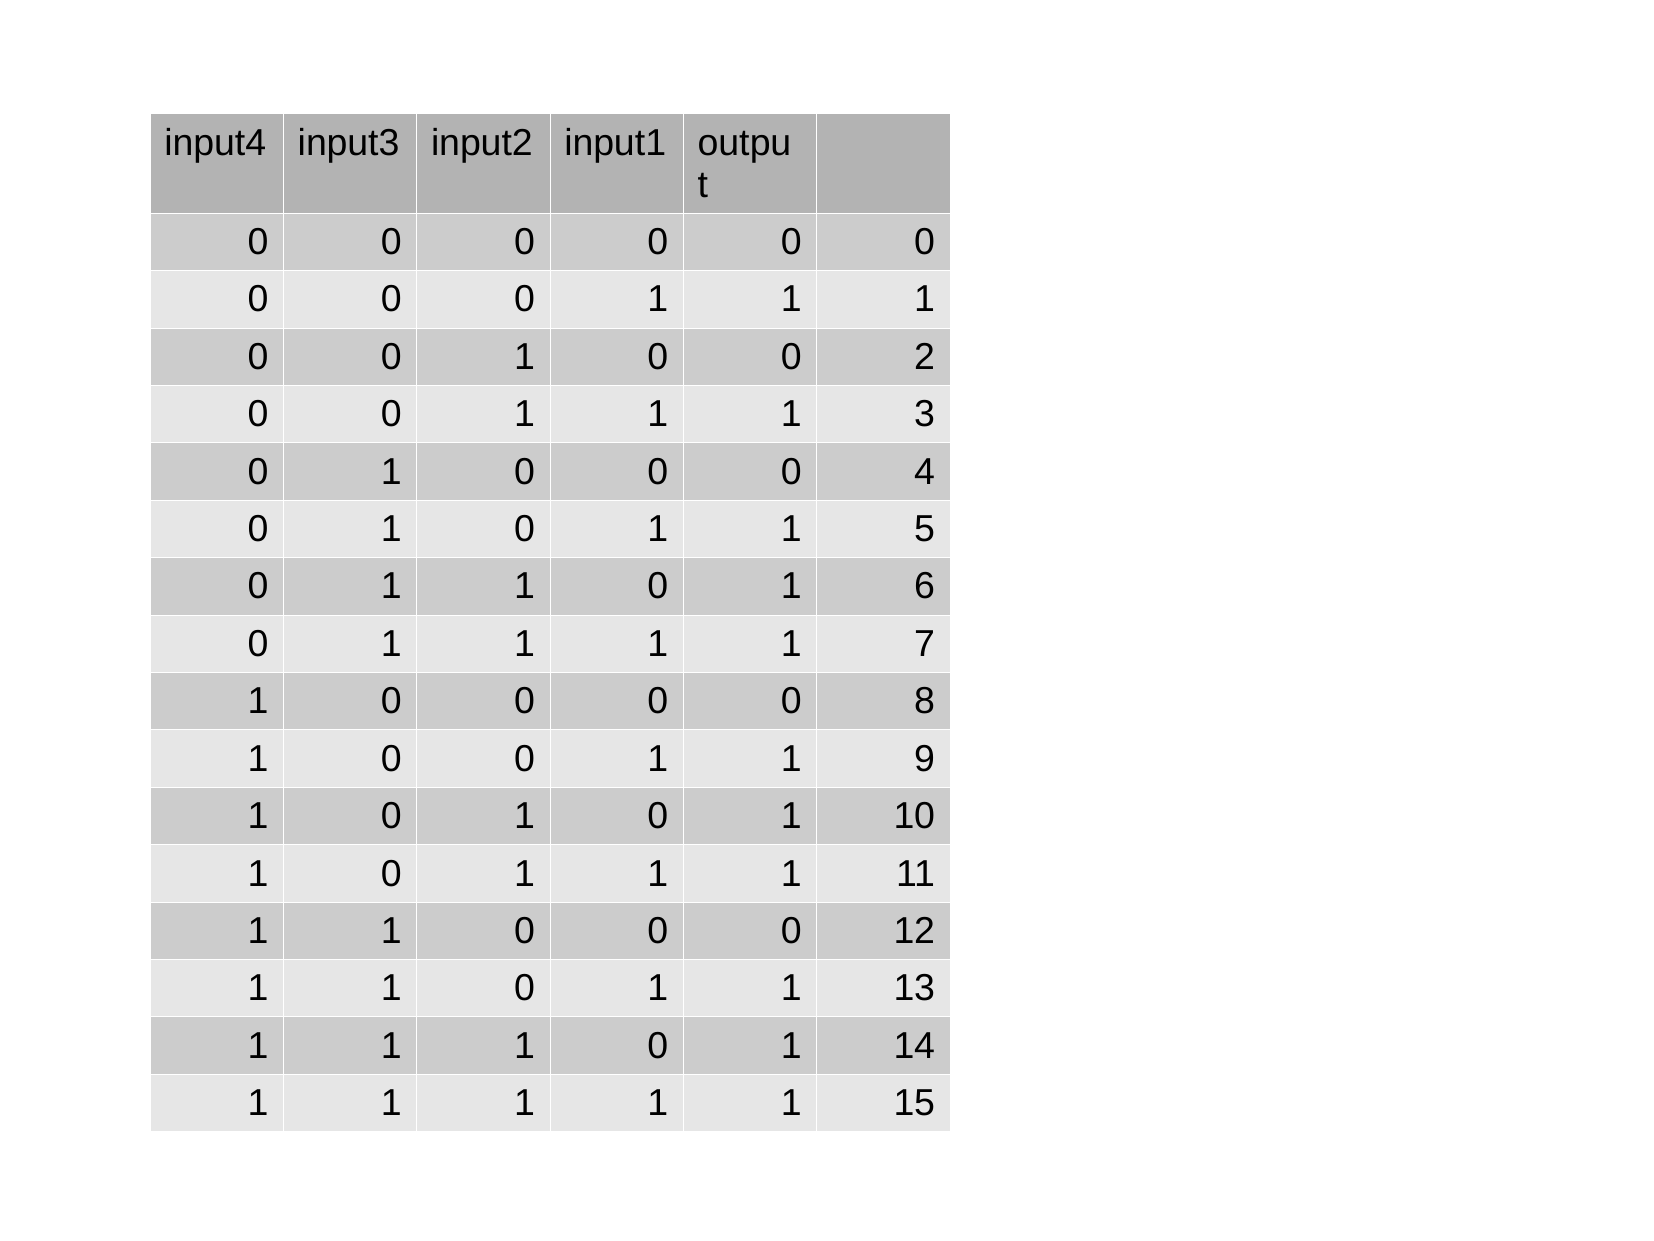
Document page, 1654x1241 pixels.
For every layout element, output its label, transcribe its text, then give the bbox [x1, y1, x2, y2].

table_cell 1 [551, 616, 683, 672]
table_cell 0 [284, 214, 416, 270]
table_cell 1 [417, 386, 550, 442]
table_cell 1 [684, 1075, 816, 1131]
table_cell 1 [684, 558, 816, 615]
table_cell 0 [284, 329, 416, 385]
table_cell 0 [684, 673, 816, 729]
table_cell 1 [684, 386, 816, 442]
table_header input1 [551, 114, 683, 213]
table_cell 1 [284, 903, 416, 959]
table_header input2 [417, 114, 550, 213]
table_cell 4 [817, 443, 950, 500]
table_header input3 [284, 114, 416, 213]
table_cell 1 [151, 1017, 283, 1074]
table_cell 1 [151, 788, 283, 844]
table_cell 0 [417, 960, 550, 1016]
table_cell 0 [551, 1017, 683, 1074]
table_header [817, 114, 950, 213]
table_cell 10 [817, 788, 950, 844]
table_cell 0 [284, 386, 416, 442]
table_cell 0 [684, 903, 816, 959]
table_header output [684, 114, 816, 213]
table_cell 1 [151, 1075, 283, 1131]
table_cell 0 [417, 903, 550, 959]
table_cell 0 [284, 845, 416, 902]
table_cell 2 [817, 329, 950, 385]
table_cell 1 [551, 730, 683, 787]
table_cell 1 [284, 1017, 416, 1074]
table_cell 0 [417, 501, 550, 557]
table_cell 1 [551, 271, 683, 328]
table_cell 1 [817, 271, 950, 328]
table_cell 1 [417, 616, 550, 672]
table_cell 0 [684, 214, 816, 270]
table_cell 0 [417, 673, 550, 729]
table_cell 0 [284, 271, 416, 328]
table_cell 1 [684, 501, 816, 557]
table_cell 1 [551, 960, 683, 1016]
table_cell 1 [551, 386, 683, 442]
table_cell 0 [151, 501, 283, 557]
table_cell 1 [151, 730, 283, 787]
table_cell 0 [684, 329, 816, 385]
table_cell 0 [151, 616, 283, 672]
table_cell 0 [284, 673, 416, 729]
table_cell 1 [151, 673, 283, 729]
table_cell 11 [817, 845, 950, 902]
table_cell 0 [417, 730, 550, 787]
table_cell 0 [151, 558, 283, 615]
table_cell 0 [417, 214, 550, 270]
table_cell 5 [817, 501, 950, 557]
table_cell 1 [284, 1075, 416, 1131]
table_cell 1 [684, 616, 816, 672]
table_cell 1 [684, 730, 816, 787]
table_cell 14 [817, 1017, 950, 1074]
table_cell 1 [684, 271, 816, 328]
table_cell 0 [151, 443, 283, 500]
table_cell 0 [551, 214, 683, 270]
table_cell 0 [417, 271, 550, 328]
table_cell 1 [284, 501, 416, 557]
table_header input4 [151, 114, 283, 213]
table_cell 1 [684, 788, 816, 844]
table_cell 13 [817, 960, 950, 1016]
table_cell 8 [817, 673, 950, 729]
table_cell 0 [151, 386, 283, 442]
table_cell 0 [151, 271, 283, 328]
table_cell 1 [417, 845, 550, 902]
table_cell 1 [417, 788, 550, 844]
table_cell 1 [284, 616, 416, 672]
table_cell 1 [417, 329, 550, 385]
table_cell 1 [417, 558, 550, 615]
table_cell 0 [551, 673, 683, 729]
table_cell 1 [151, 960, 283, 1016]
table_cell 15 [817, 1075, 950, 1131]
table_cell 0 [551, 903, 683, 959]
table_cell 0 [551, 329, 683, 385]
table_cell 1 [684, 845, 816, 902]
table_cell 7 [817, 616, 950, 672]
table_cell 9 [817, 730, 950, 787]
table_cell 3 [817, 386, 950, 442]
table_cell 6 [817, 558, 950, 615]
table_cell 0 [551, 788, 683, 844]
table_cell 1 [284, 960, 416, 1016]
table_cell 1 [684, 960, 816, 1016]
table_cell 1 [551, 501, 683, 557]
table_cell 0 [151, 329, 283, 385]
table_cell 0 [284, 788, 416, 844]
table_cell 1 [284, 558, 416, 615]
table_cell 1 [151, 903, 283, 959]
table_cell 0 [817, 214, 950, 270]
table_cell 1 [417, 1017, 550, 1074]
table_cell 1 [551, 1075, 683, 1131]
table_cell 1 [284, 443, 416, 500]
table_cell 1 [417, 1075, 550, 1131]
table_cell 0 [684, 443, 816, 500]
table_cell 1 [151, 845, 283, 902]
table_cell 1 [684, 1017, 816, 1074]
table_cell 1 [551, 845, 683, 902]
table_cell 12 [817, 903, 950, 959]
table_cell 0 [551, 443, 683, 500]
table_cell 0 [151, 214, 283, 270]
table_cell 0 [417, 443, 550, 500]
table_cell 0 [284, 730, 416, 787]
table_cell 0 [551, 558, 683, 615]
